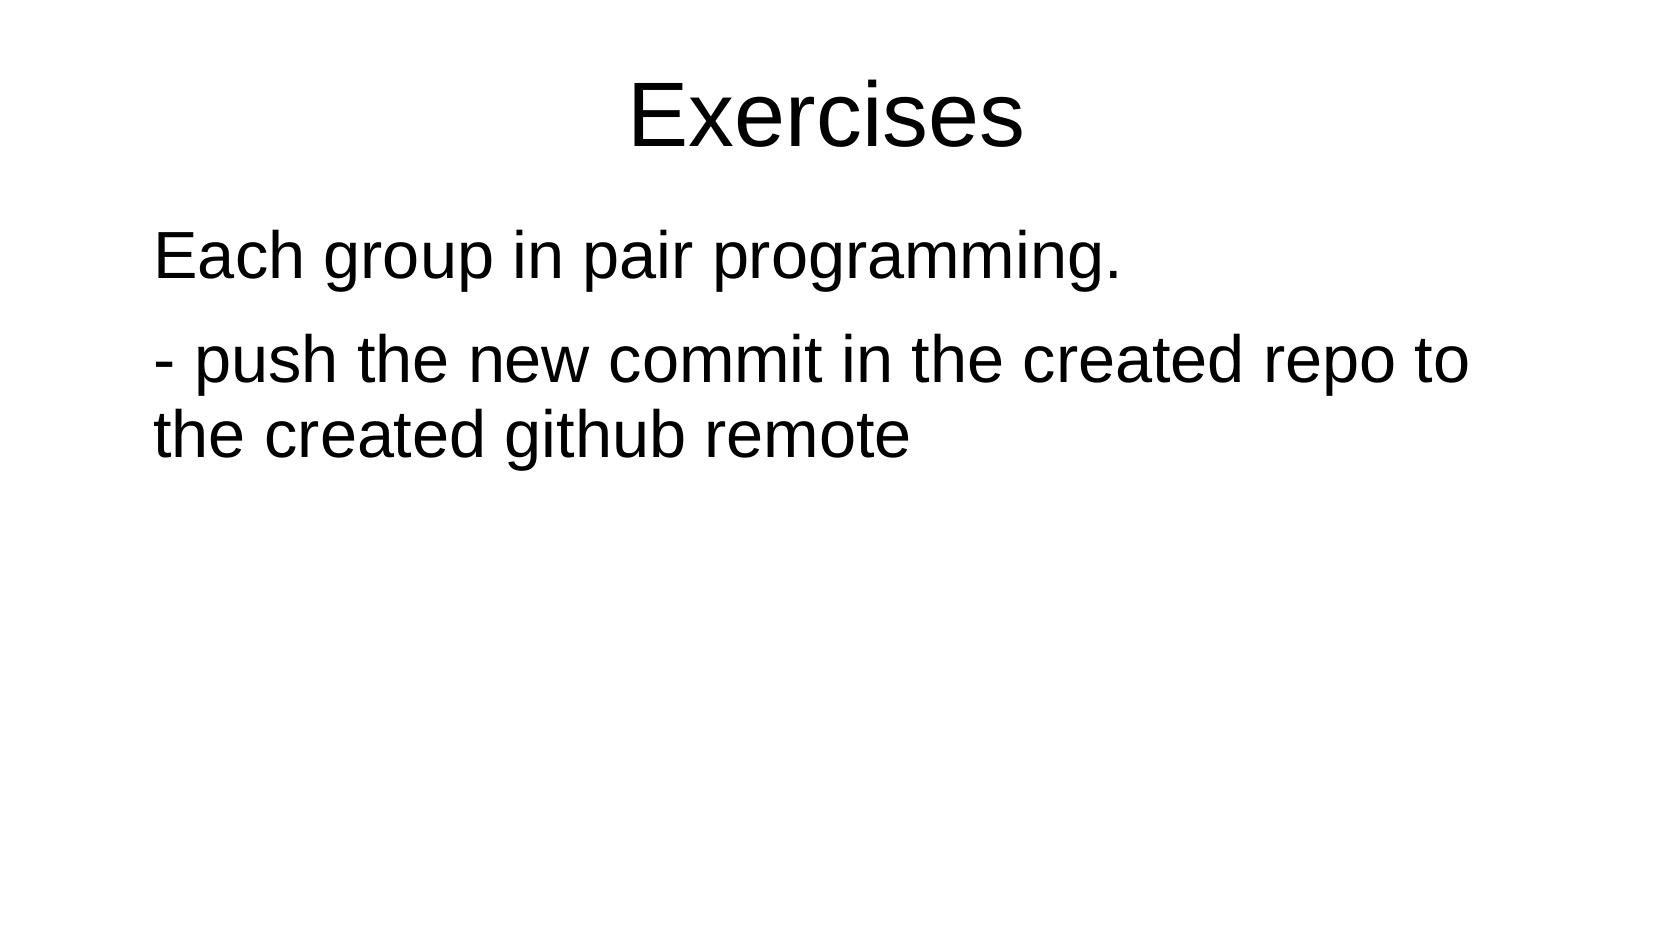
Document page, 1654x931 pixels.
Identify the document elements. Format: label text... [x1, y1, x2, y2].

list Each group in pair programming. - push the new commit in the created repo to the created github remote [82, 217, 1571, 758]
title Exercises [82, 37, 1571, 193]
